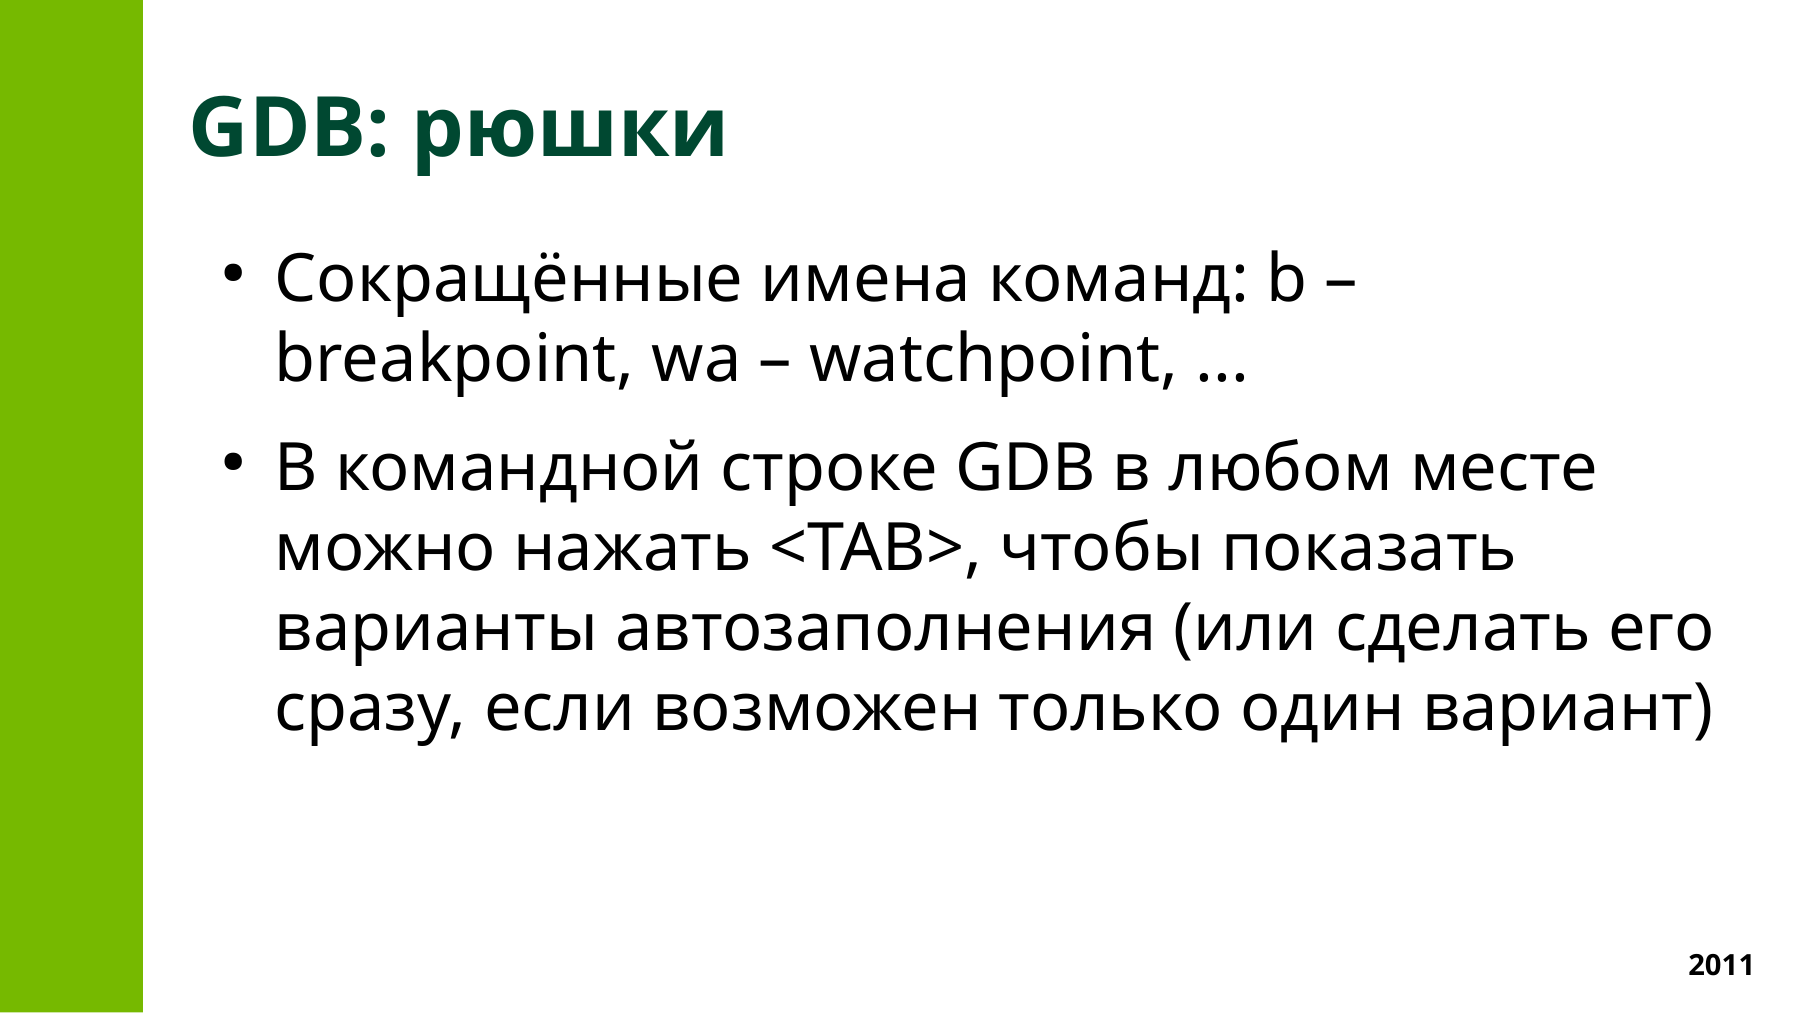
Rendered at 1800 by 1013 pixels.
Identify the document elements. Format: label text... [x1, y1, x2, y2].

list Сокращённые имена команд: b – breakpoint, wa – watchpoint, ... В командной строке GDB в любом месте можно нажать <TAB>, чтобы показать варианты автозаполнения (или сделать его сразу, если возможен только один вариант) [188, 227, 1733, 976]
title GDB: рюшки [188, 40, 1733, 211]
